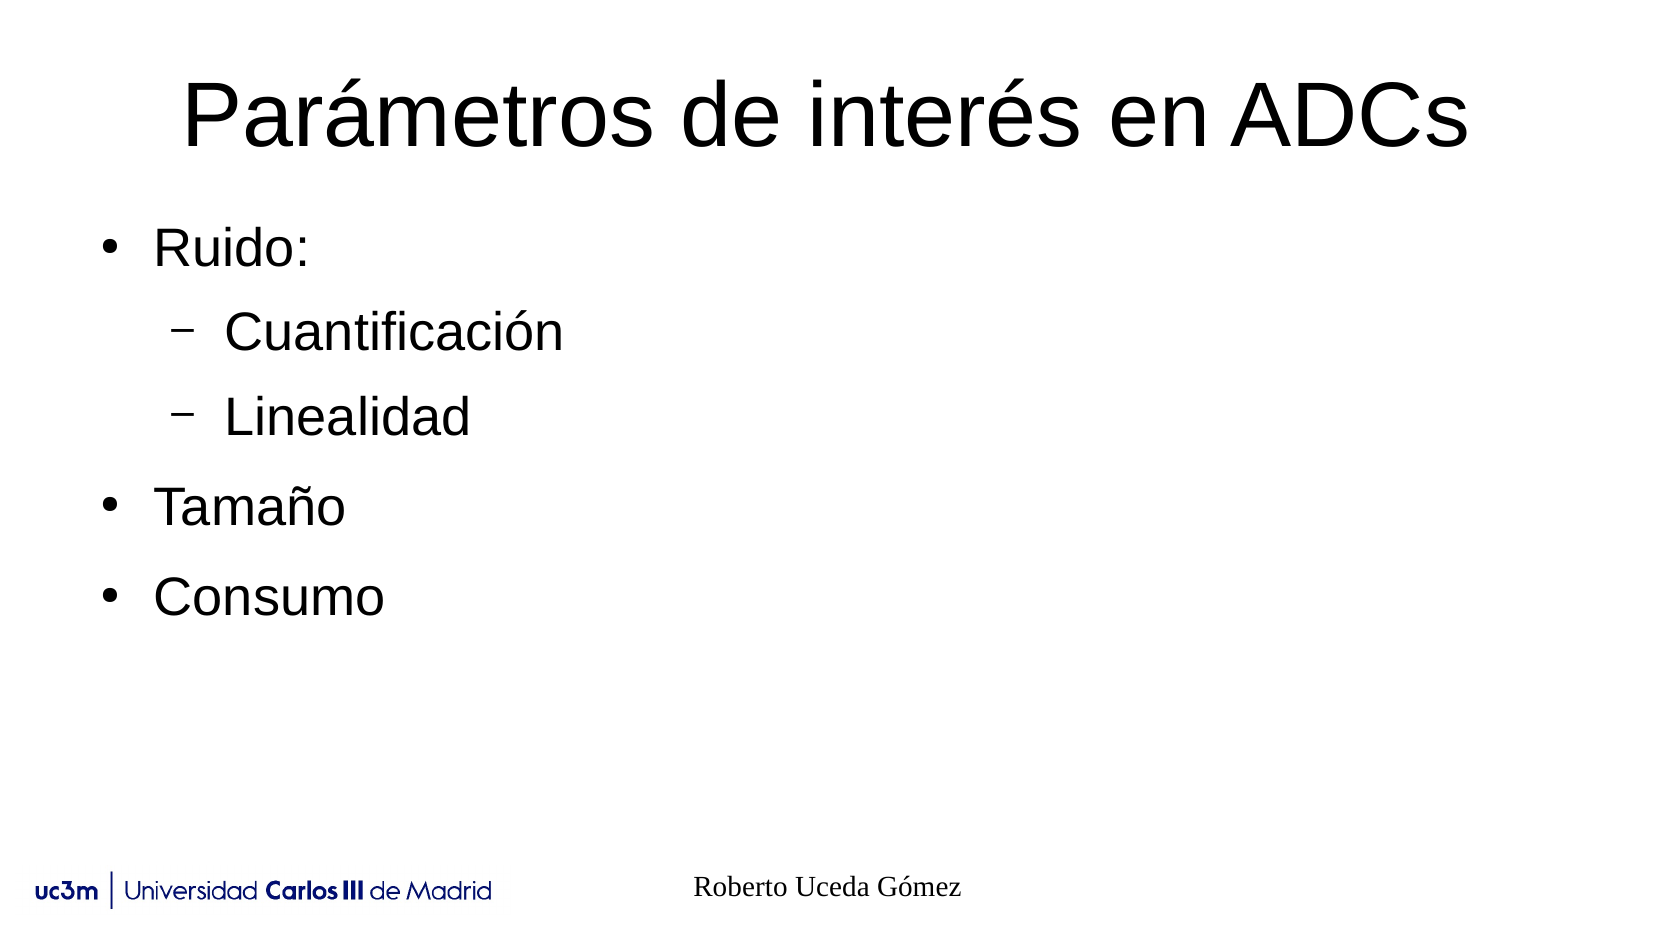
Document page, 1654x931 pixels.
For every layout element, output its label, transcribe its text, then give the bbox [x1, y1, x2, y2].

picture [15, 865, 511, 915]
title Parámetros de interés en ADCs [82, 37, 1571, 193]
list Ruido: Cuantificación Linealidad Tamaño Consumo [82, 217, 1571, 758]
